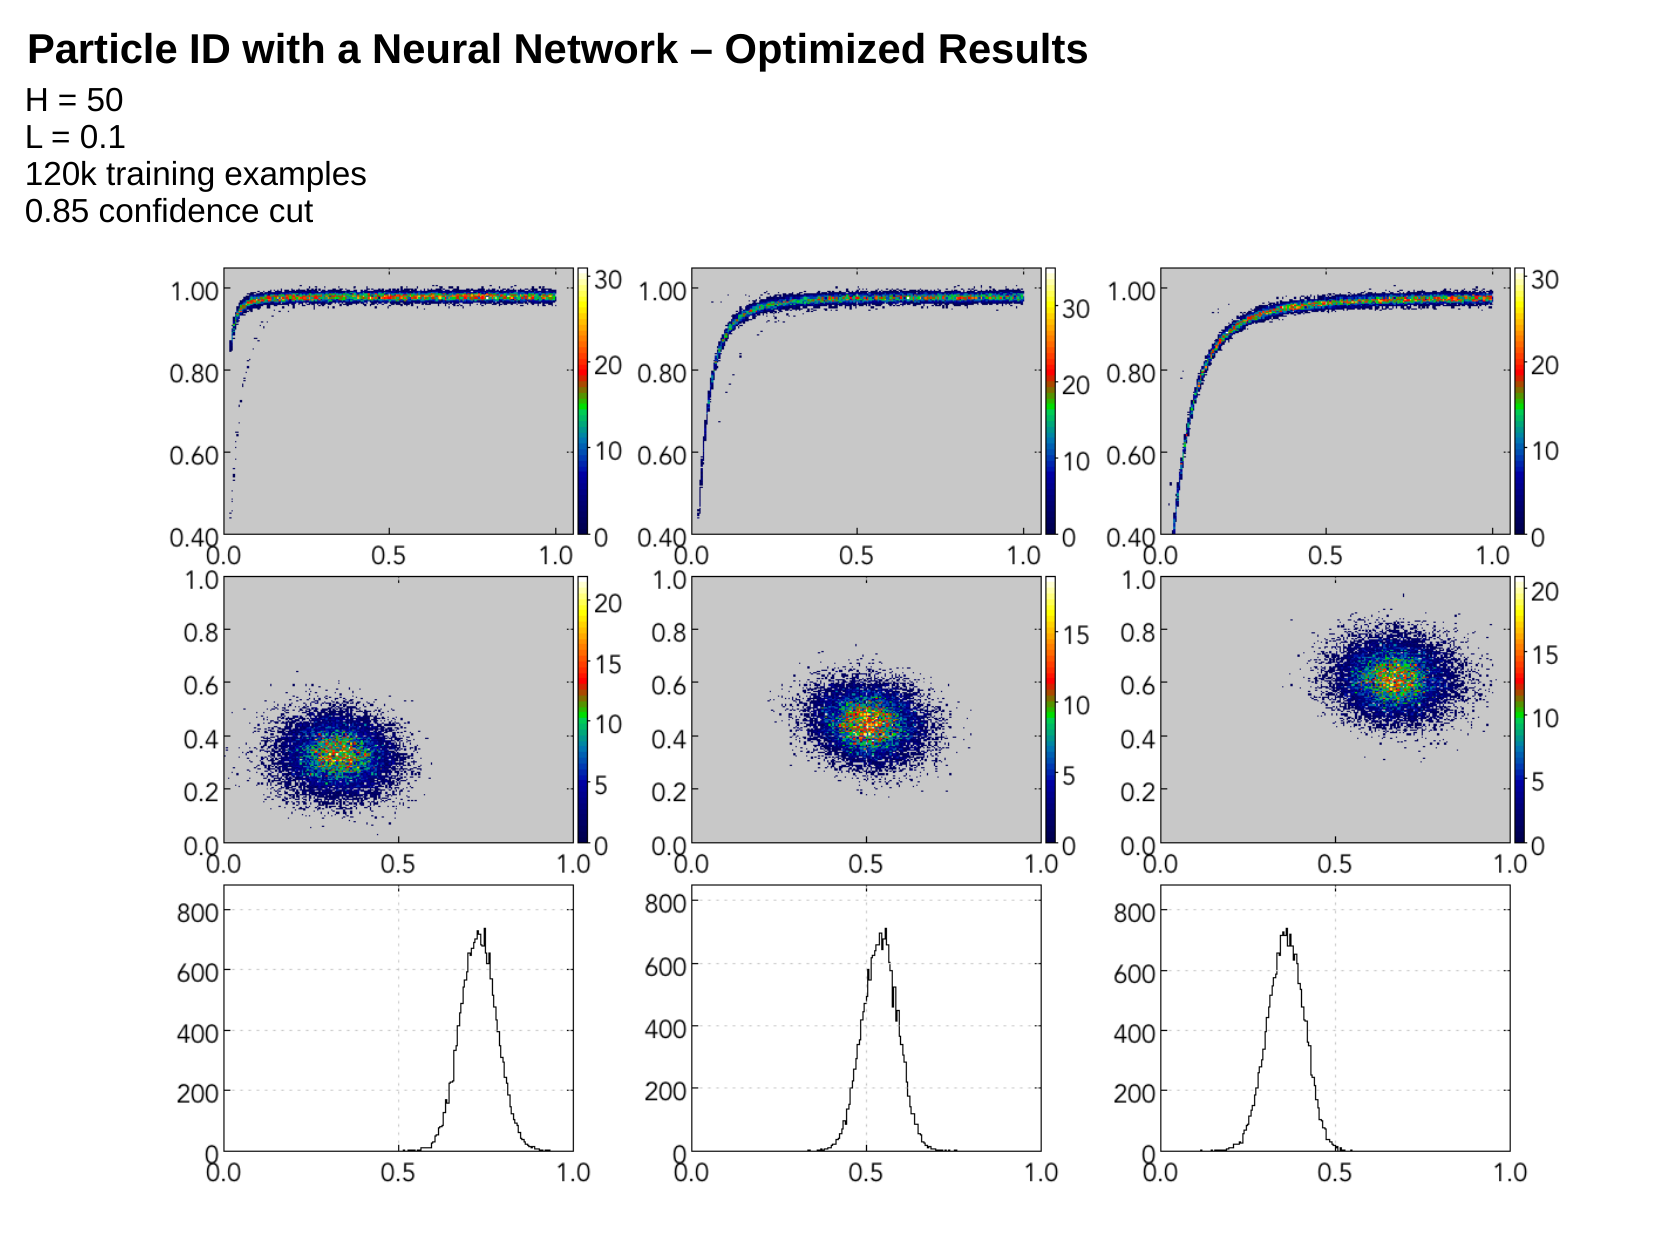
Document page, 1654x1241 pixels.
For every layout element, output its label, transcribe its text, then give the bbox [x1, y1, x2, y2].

text_box H = 50 L = 0.1 120k training examples 0.85 confidence cut [10, 74, 454, 239]
text_box Particle ID with a Neural Network – Optimized Results [12, 18, 1516, 80]
picture [166, 264, 1566, 1193]
